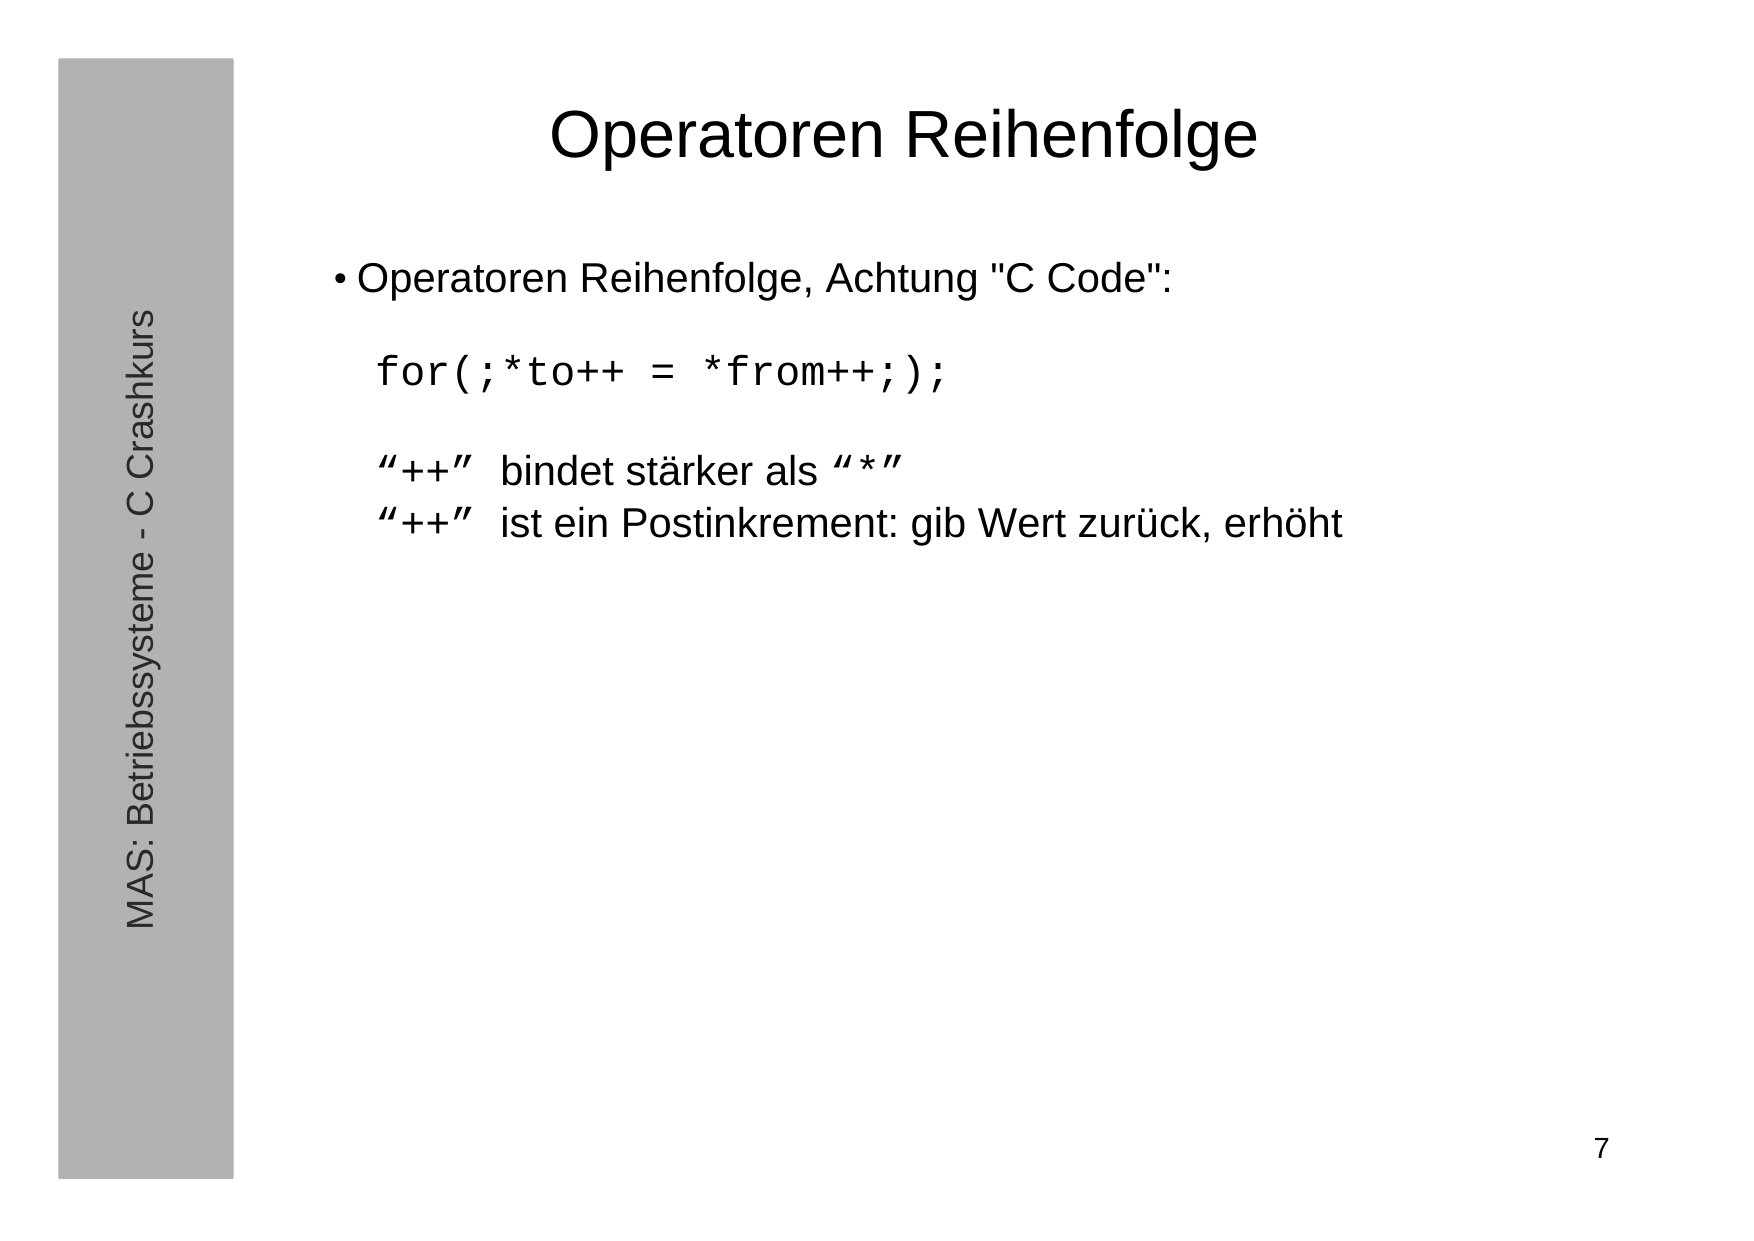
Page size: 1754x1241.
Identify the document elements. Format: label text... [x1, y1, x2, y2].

text_box Operatoren Reihenfolge, Achtung "C Code": for(;*to++ = *from++;); “++” bindet stärker als “*” “++” ist ein Postinkrement: gib Wert zurück, erhöht [318, 246, 1637, 1185]
text_box [59, 59, 233, 1179]
text_box Operatoren Reihenfolge [627, 86, 1182, 181]
text_box MAS: Betriebssysteme - C Crashkurs [110, 60, 195, 1180]
text_box [290, 221, 1651, 383]
text_box <number> [1593, 1130, 1651, 1168]
